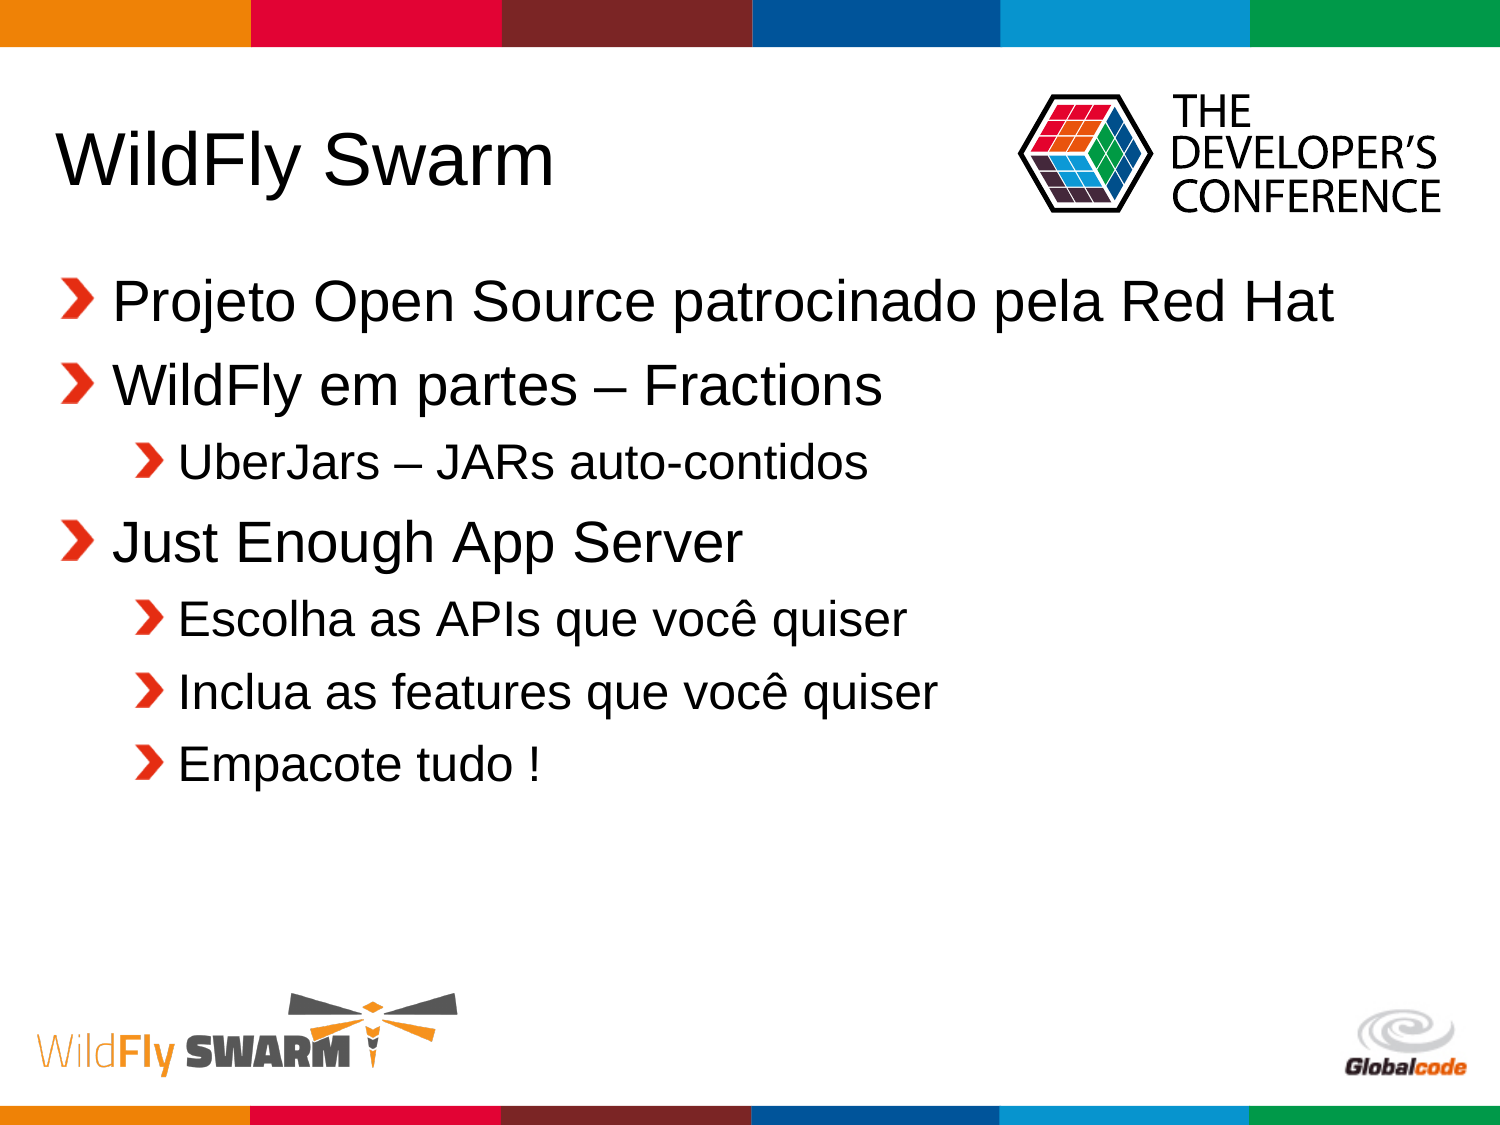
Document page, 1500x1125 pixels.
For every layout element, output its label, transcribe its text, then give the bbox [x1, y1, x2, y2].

picture [28, 974, 466, 1095]
picture [1328, 964, 1486, 1105]
title WildFly Swarm [41, 79, 975, 232]
list Projeto Open Source patrocinado pela Red Hat WildFly em partes – Fractions UberJars – JARs auto-contidos Just Enough App Server Escolha as APIs que você quiser Inclua as features que você quiser Empacote tudo ! [41, 255, 1459, 1000]
